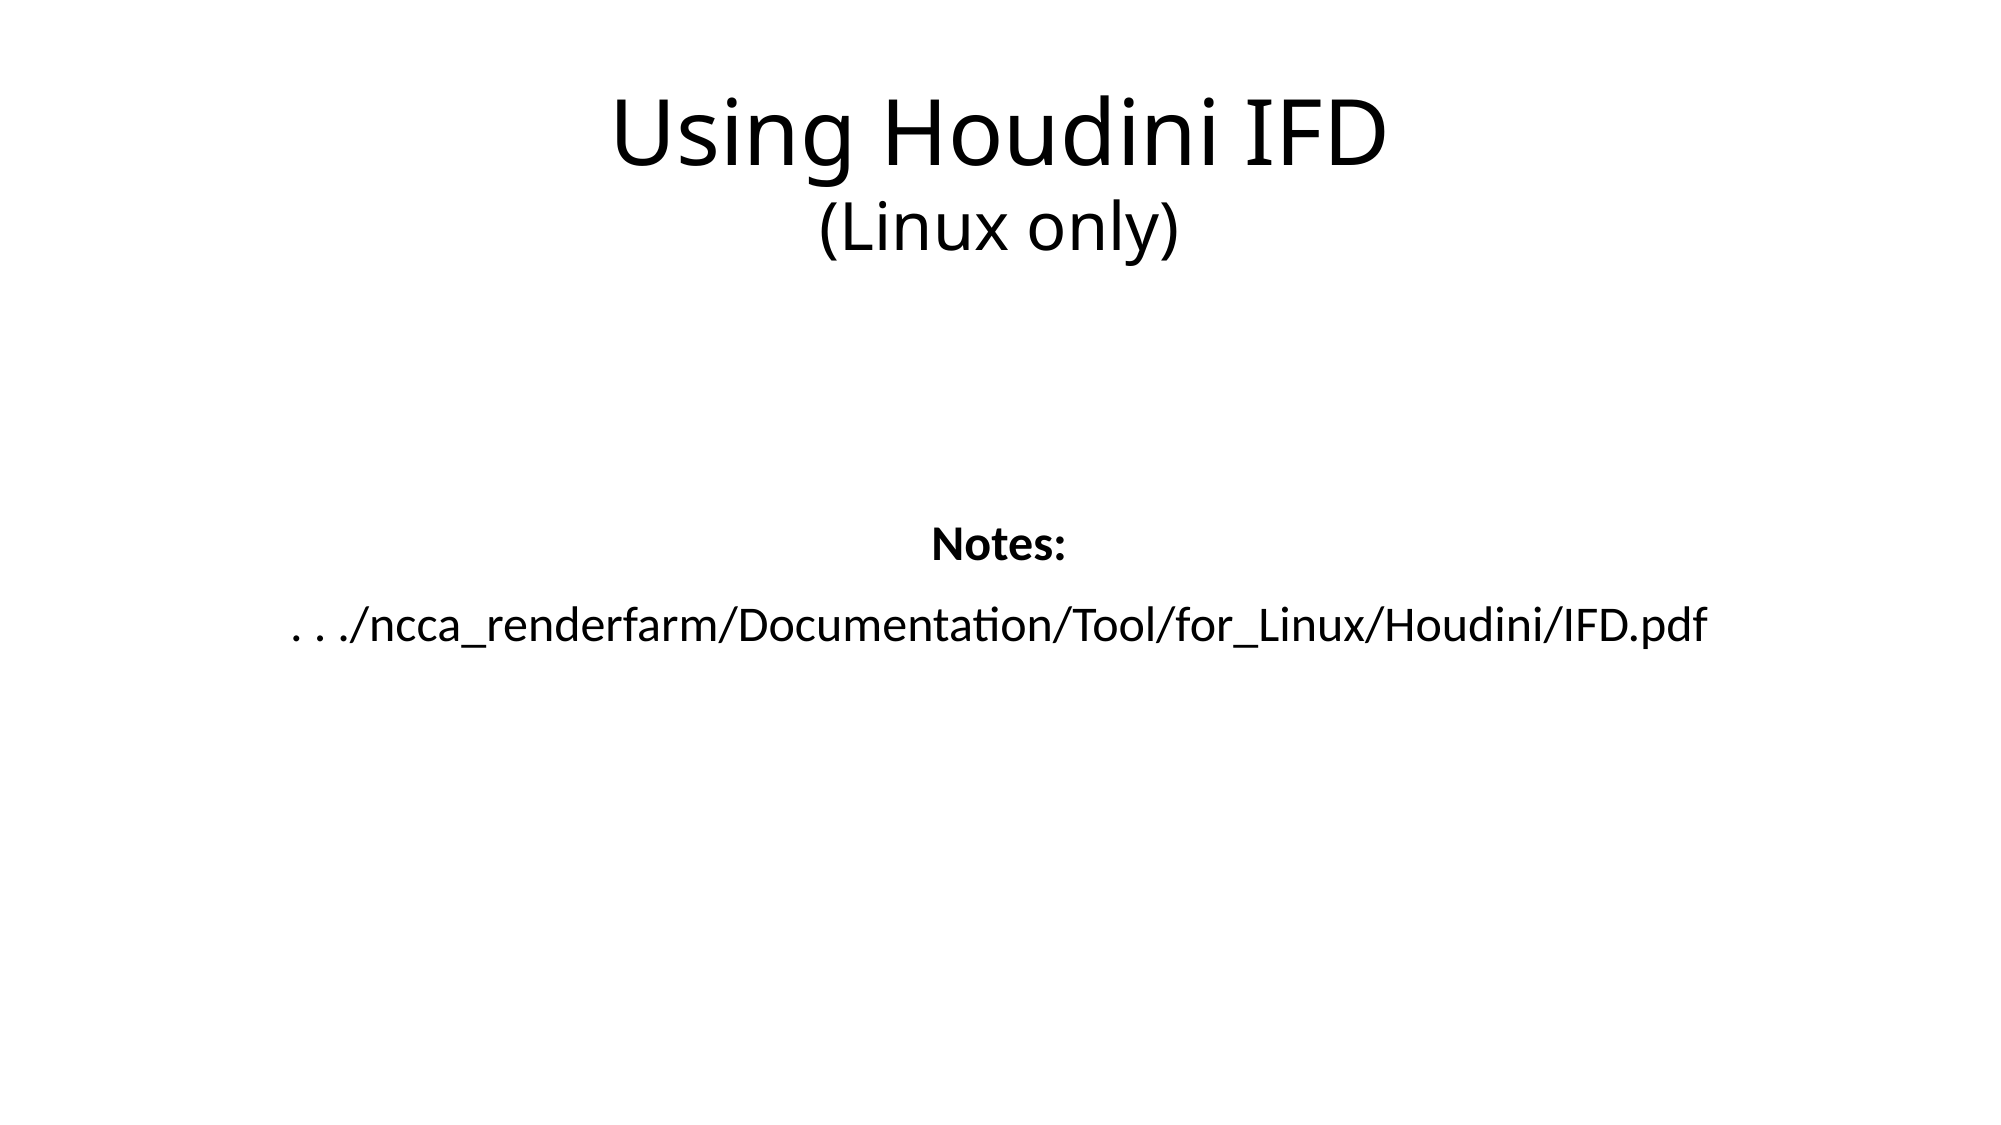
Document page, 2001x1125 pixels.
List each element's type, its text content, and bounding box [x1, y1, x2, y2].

text_box Notes: . . ./ncca_renderfarm/Documentation/Tool/for_Linux/Houdini/IFD.pdf [0, 492, 1999, 659]
text_box Using Houdini IFD (Linux only) [137, 59, 1863, 278]
